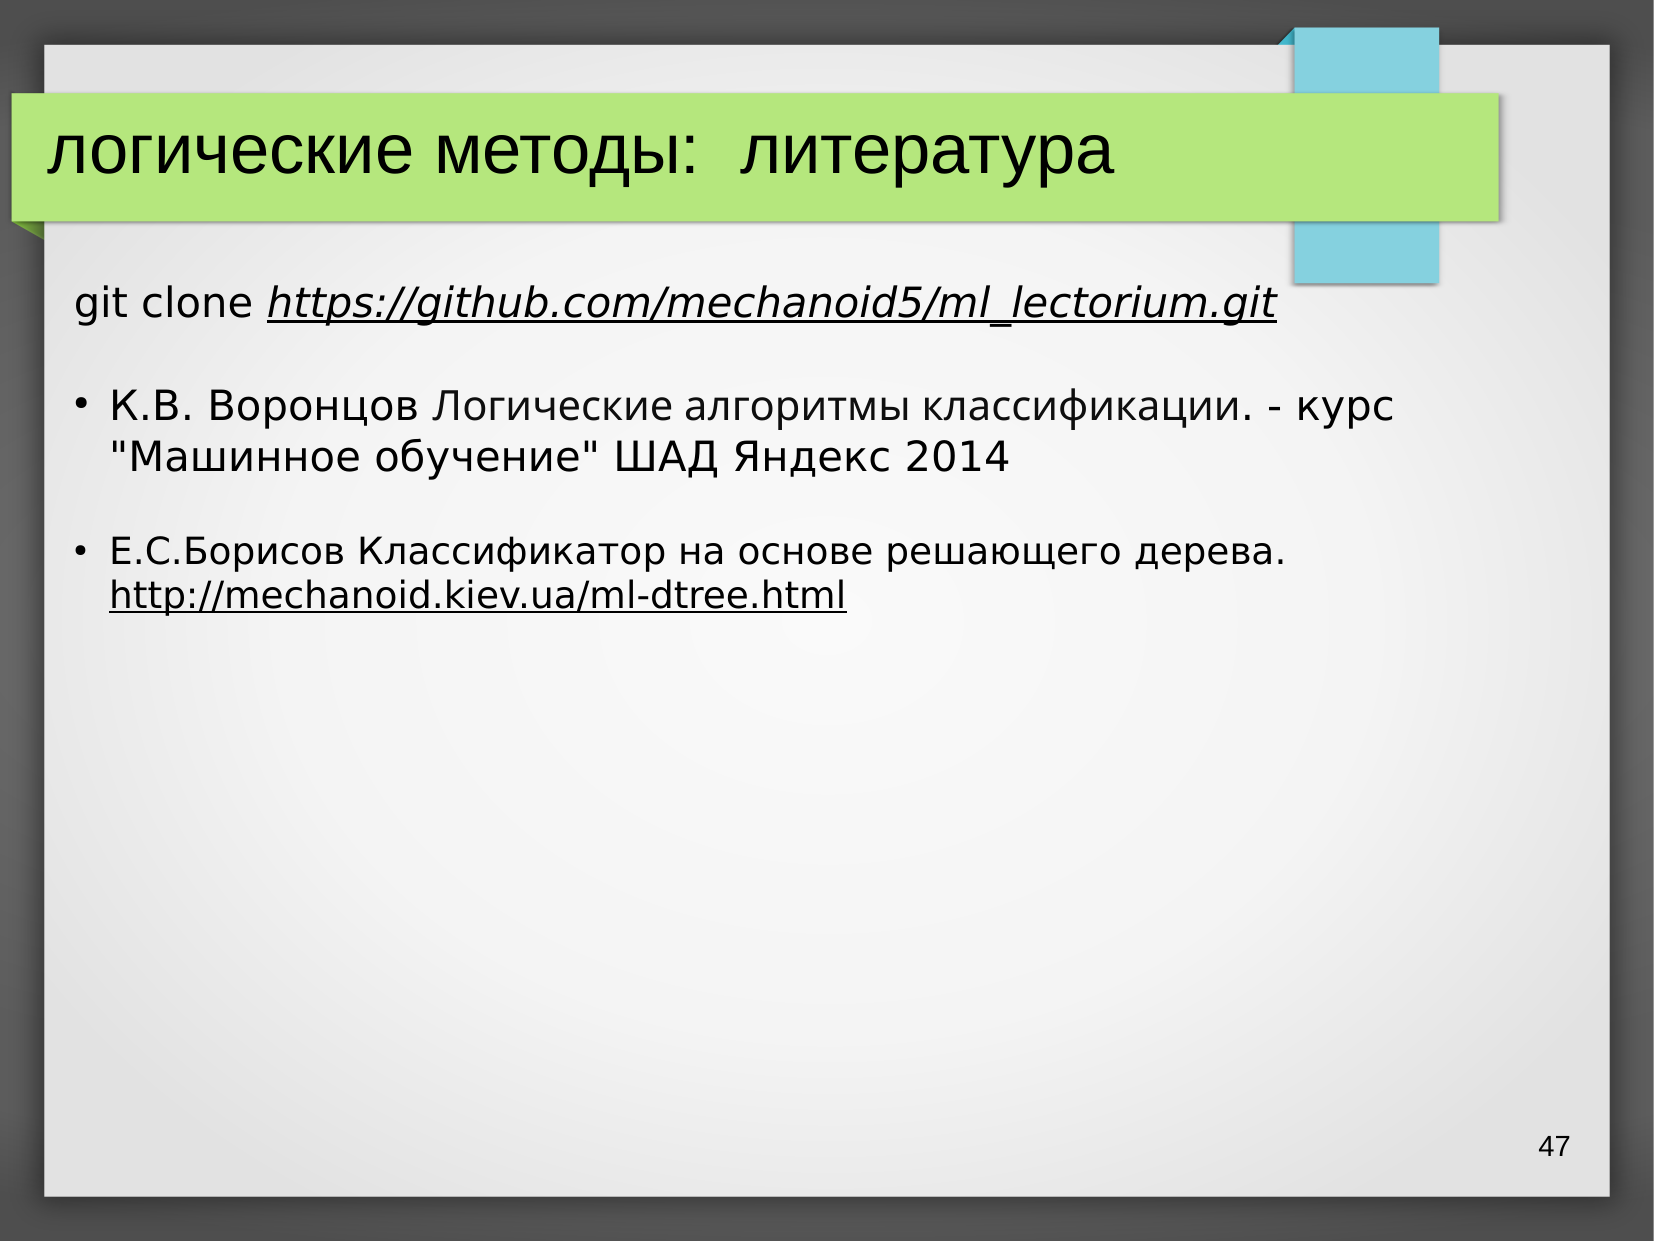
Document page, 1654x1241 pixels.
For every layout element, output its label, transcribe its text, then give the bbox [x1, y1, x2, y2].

title логические методы: литература [47, 96, 1536, 201]
text_box git clone https://github.com/mechanoid5/ml_lectorium.git К.В. Воронцов Логические алгоритмы классификации. - курс "Машинное обучение" ШАД Яндекс 2014 Е.С.Борисов Классификатор на основе решающего дерева. http://mechanoid.kiev.ua/ml-dtree.html [59, 271, 1489, 1111]
picture [0, 0, 1654, 1241]
